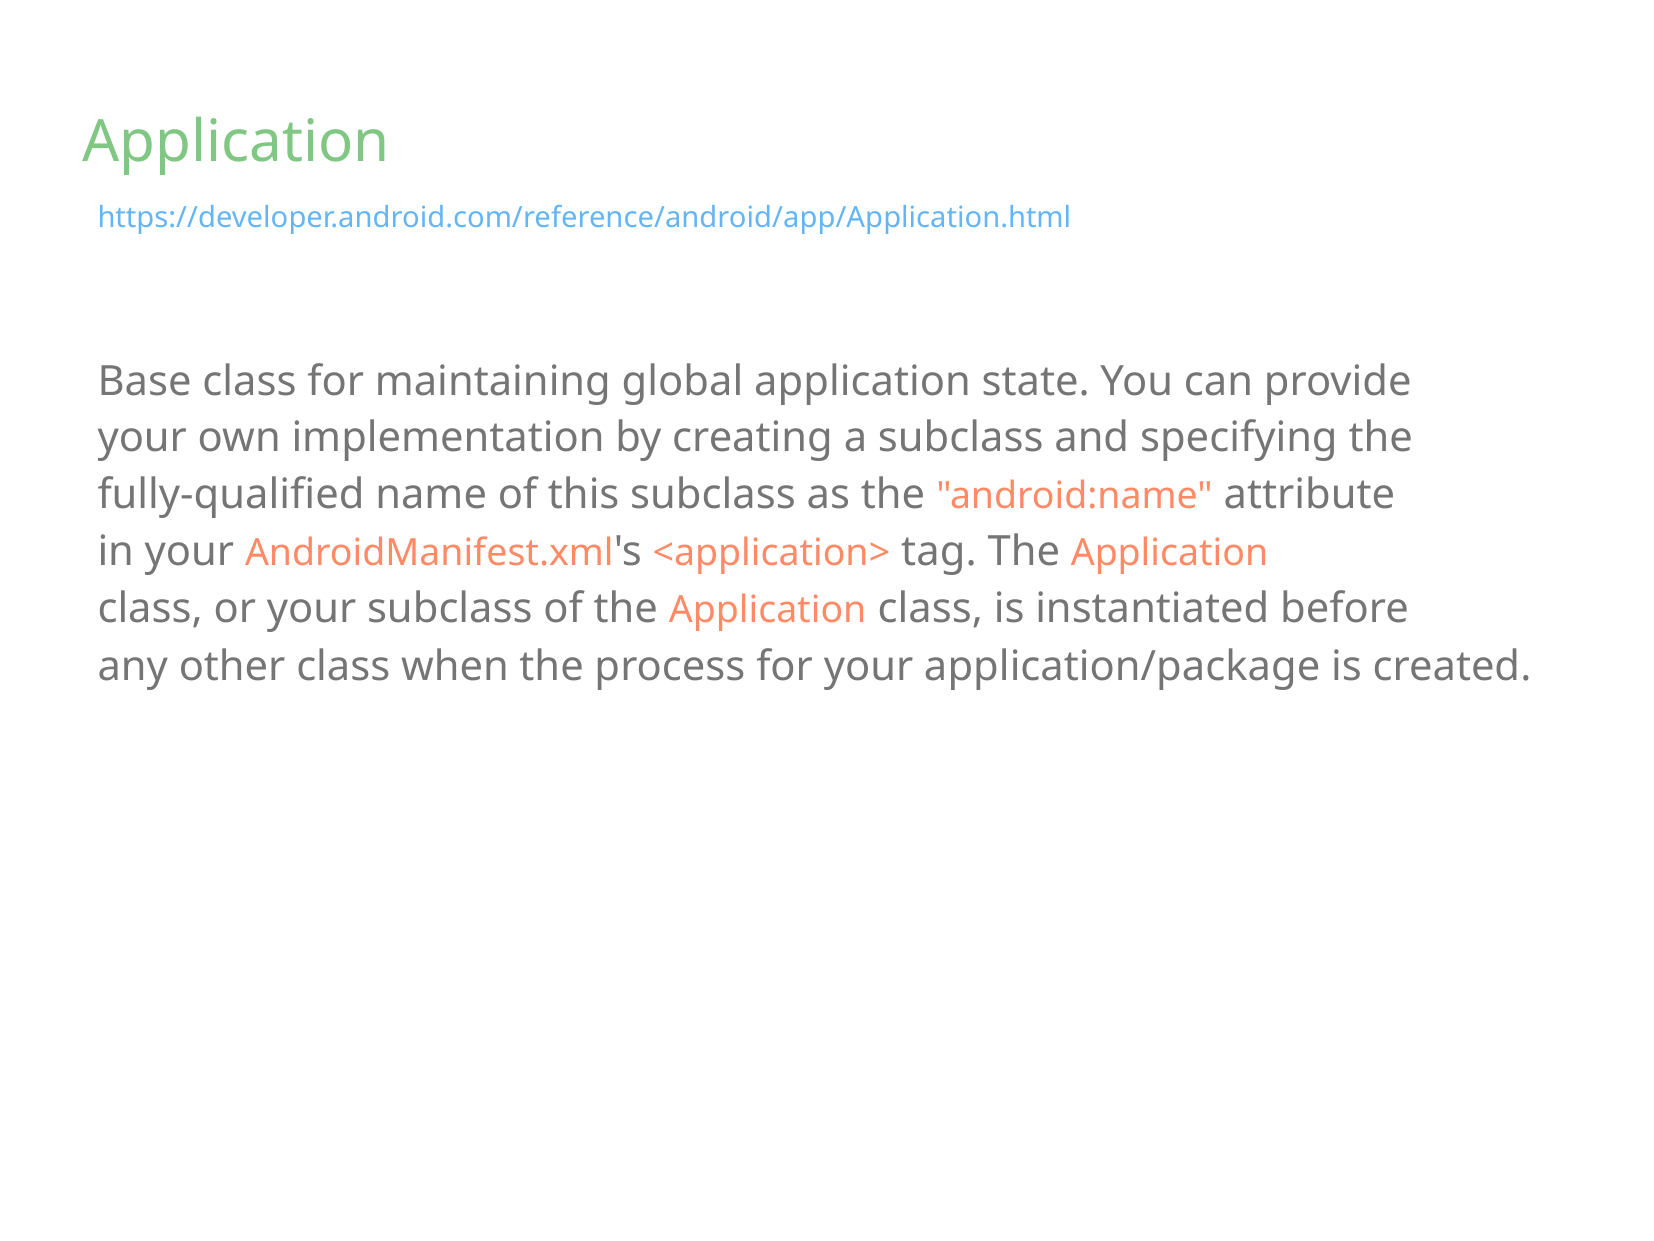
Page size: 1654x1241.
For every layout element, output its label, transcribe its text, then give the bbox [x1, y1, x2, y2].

text_box https://developer.android.com/reference/android/app/Application.html Base class for maintaining global application state. You can provide your own implementation by creating a subclass and specifying the fully-qualified name of this subclass as the "android:name" attribute in your AndroidManifest.xml's <application> tag. The Application class, or your subclass of the Application class, is instantiated before any other class when the process for your application/package is created. [82, 189, 1424, 629]
title Application [82, 35, 1571, 243]
